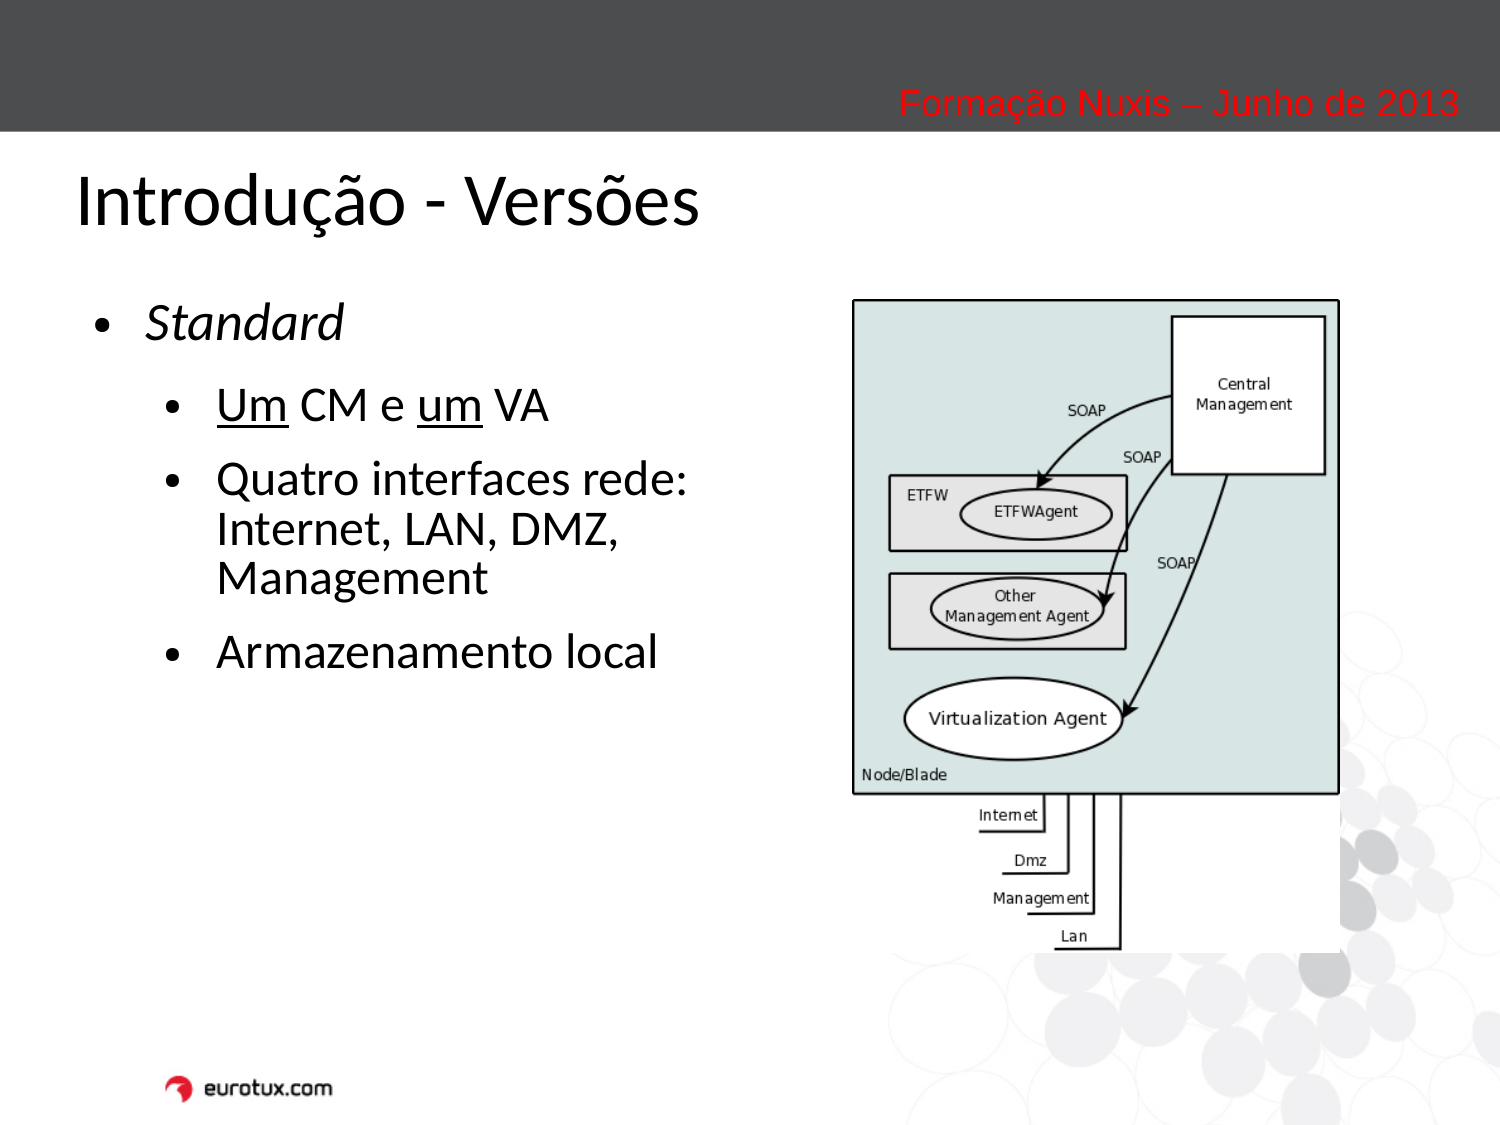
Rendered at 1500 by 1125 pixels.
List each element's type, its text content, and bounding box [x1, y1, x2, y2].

title Introdução - Versões [75, 112, 1425, 301]
list Standard Um CM e um VA Quatro interfaces rede: Internet, LAN, DMZ, Management Armazenamento local [75, 299, 734, 953]
picture [0, 0, 1500, 1125]
